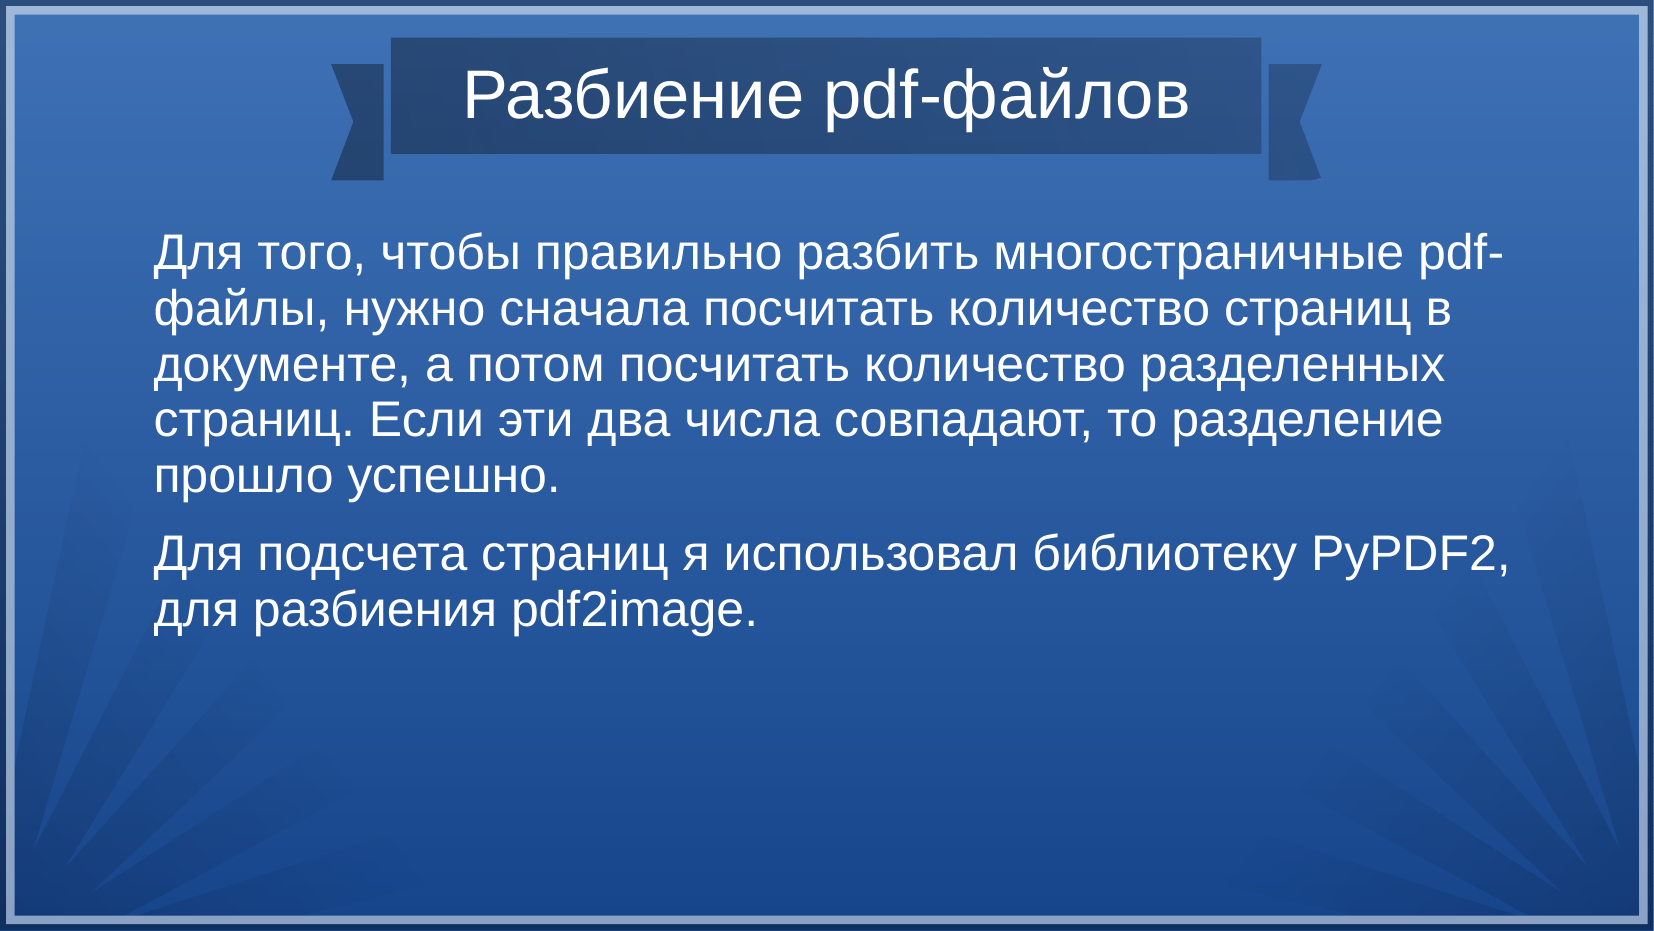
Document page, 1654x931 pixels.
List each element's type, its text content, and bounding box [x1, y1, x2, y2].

title Разбиение pdf-файлов [389, 35, 1264, 154]
list Для того, чтобы правильно разбить многостраничные pdf-файлы, нужно сначала посчитать количество страниц в документе, а потом посчитать количество разделенных страниц. Если эти два числа совпадают, то разделение прошло успешно. Для подсчета страниц я использовал библиотеку PyPDF2, для разбиения pdf2image. [82, 224, 1571, 848]
